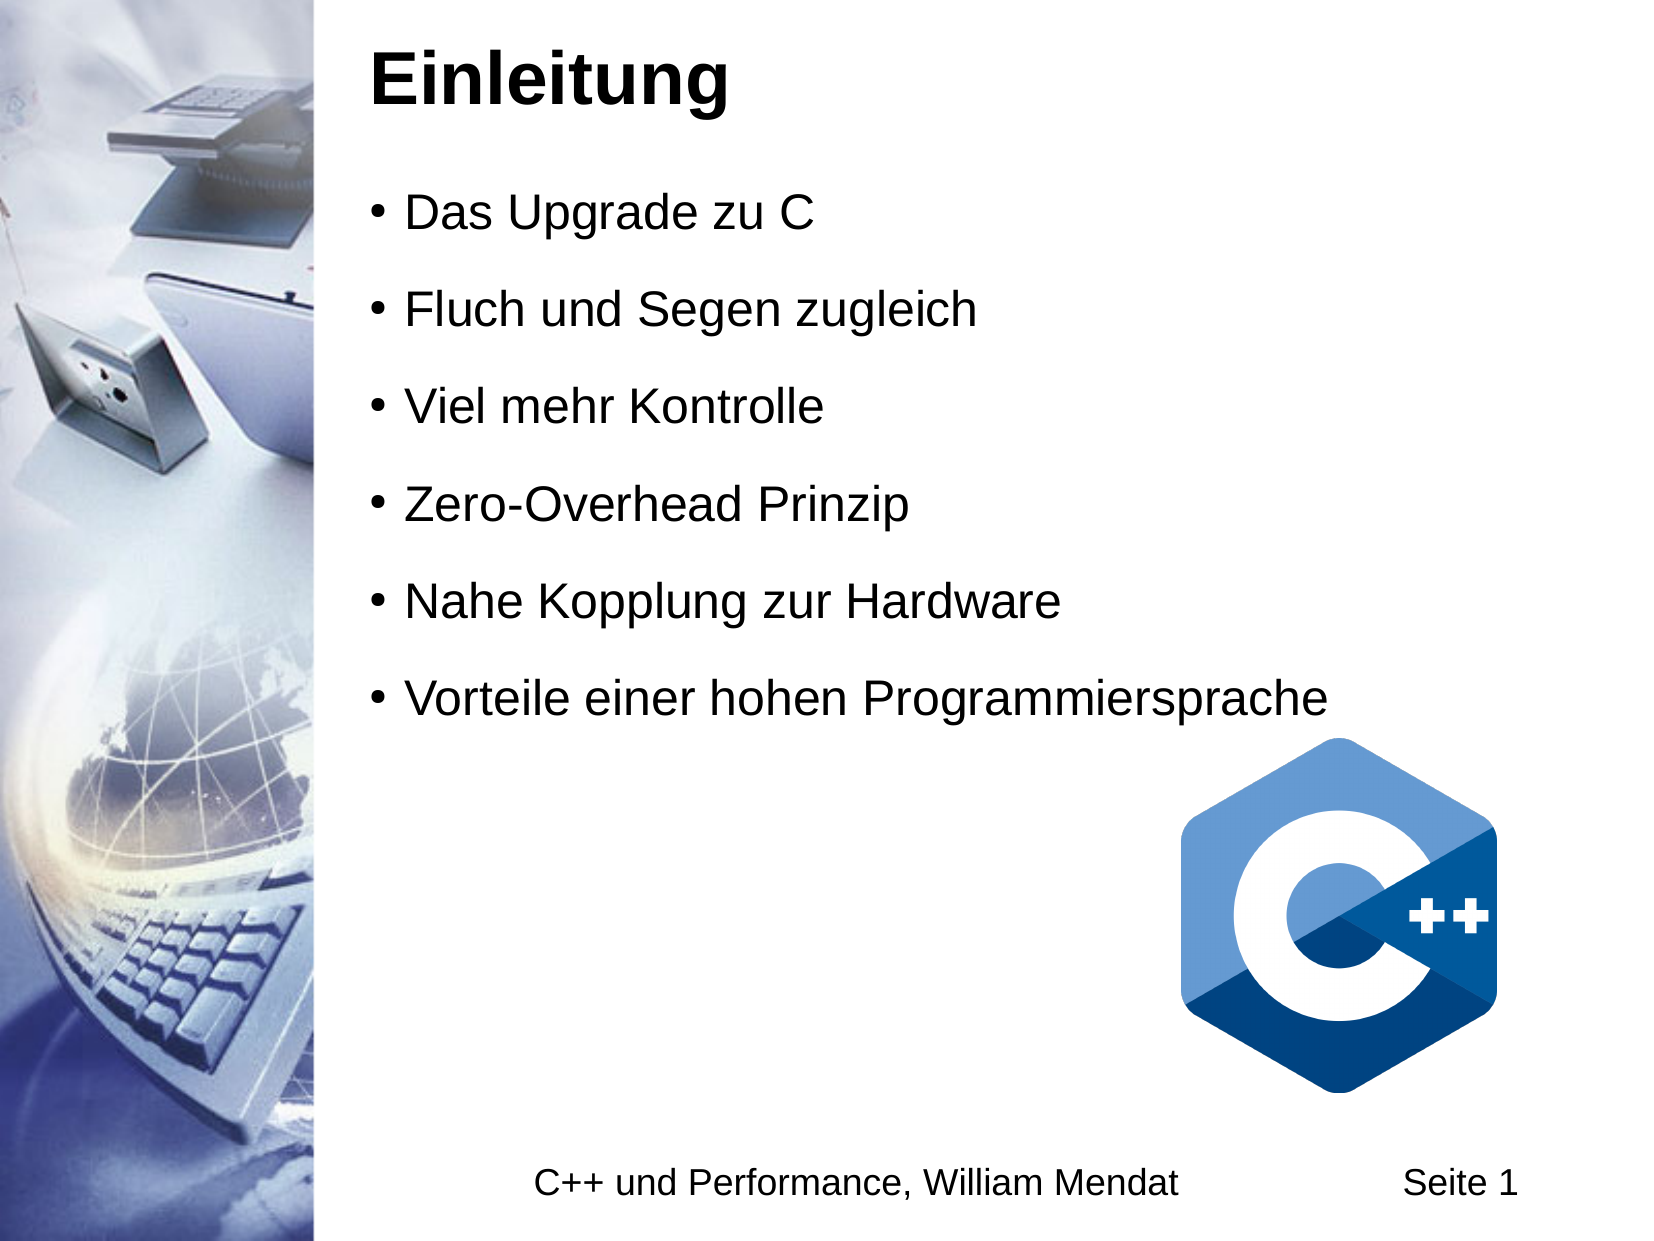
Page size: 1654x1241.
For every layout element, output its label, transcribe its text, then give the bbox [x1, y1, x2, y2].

text_box Einleitung [354, 29, 1625, 129]
text_box C++ und Performance, William Mendat [354, 1153, 1359, 1241]
text_box Das Upgrade zu C Fluch und Segen zugleich Viel mehr Kontrolle Zero-Overhead Prinzip Nahe Kopplung zur Hardware Vorteile einer hohen Programmiersprache [354, 177, 1536, 827]
picture [0, 0, 1654, 1241]
text_box Seite 1 [1387, 1153, 1625, 1211]
